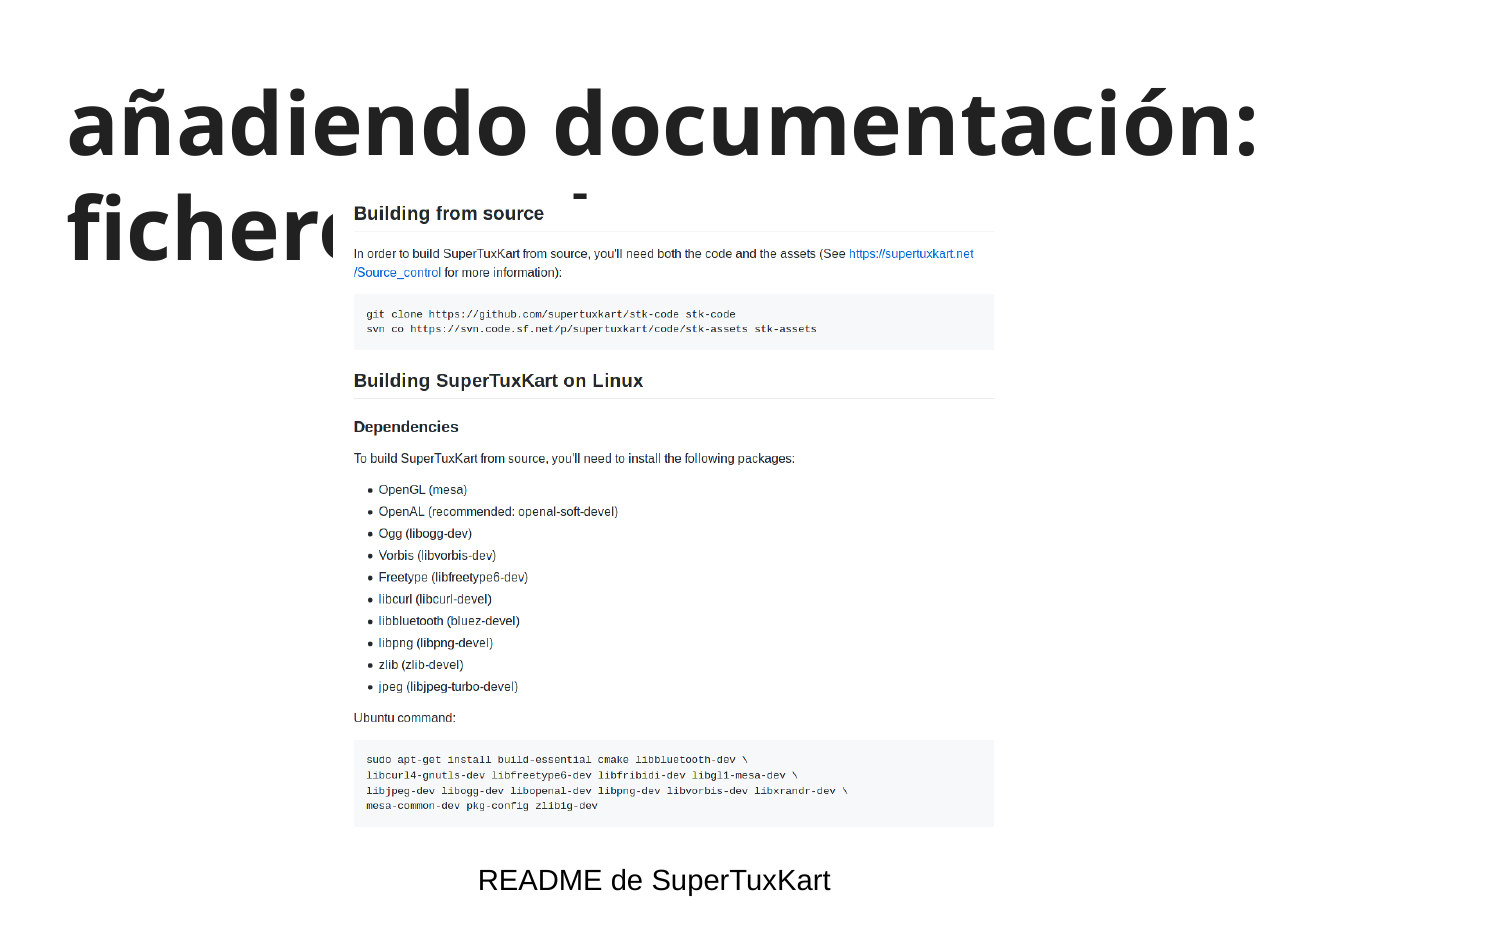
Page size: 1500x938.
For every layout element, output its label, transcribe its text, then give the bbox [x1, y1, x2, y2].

text_box README de SuperTuxKart [166, 846, 1143, 918]
title añadiendo documentación: fichero readme [51, 53, 1449, 200]
picture [333, 199, 994, 832]
